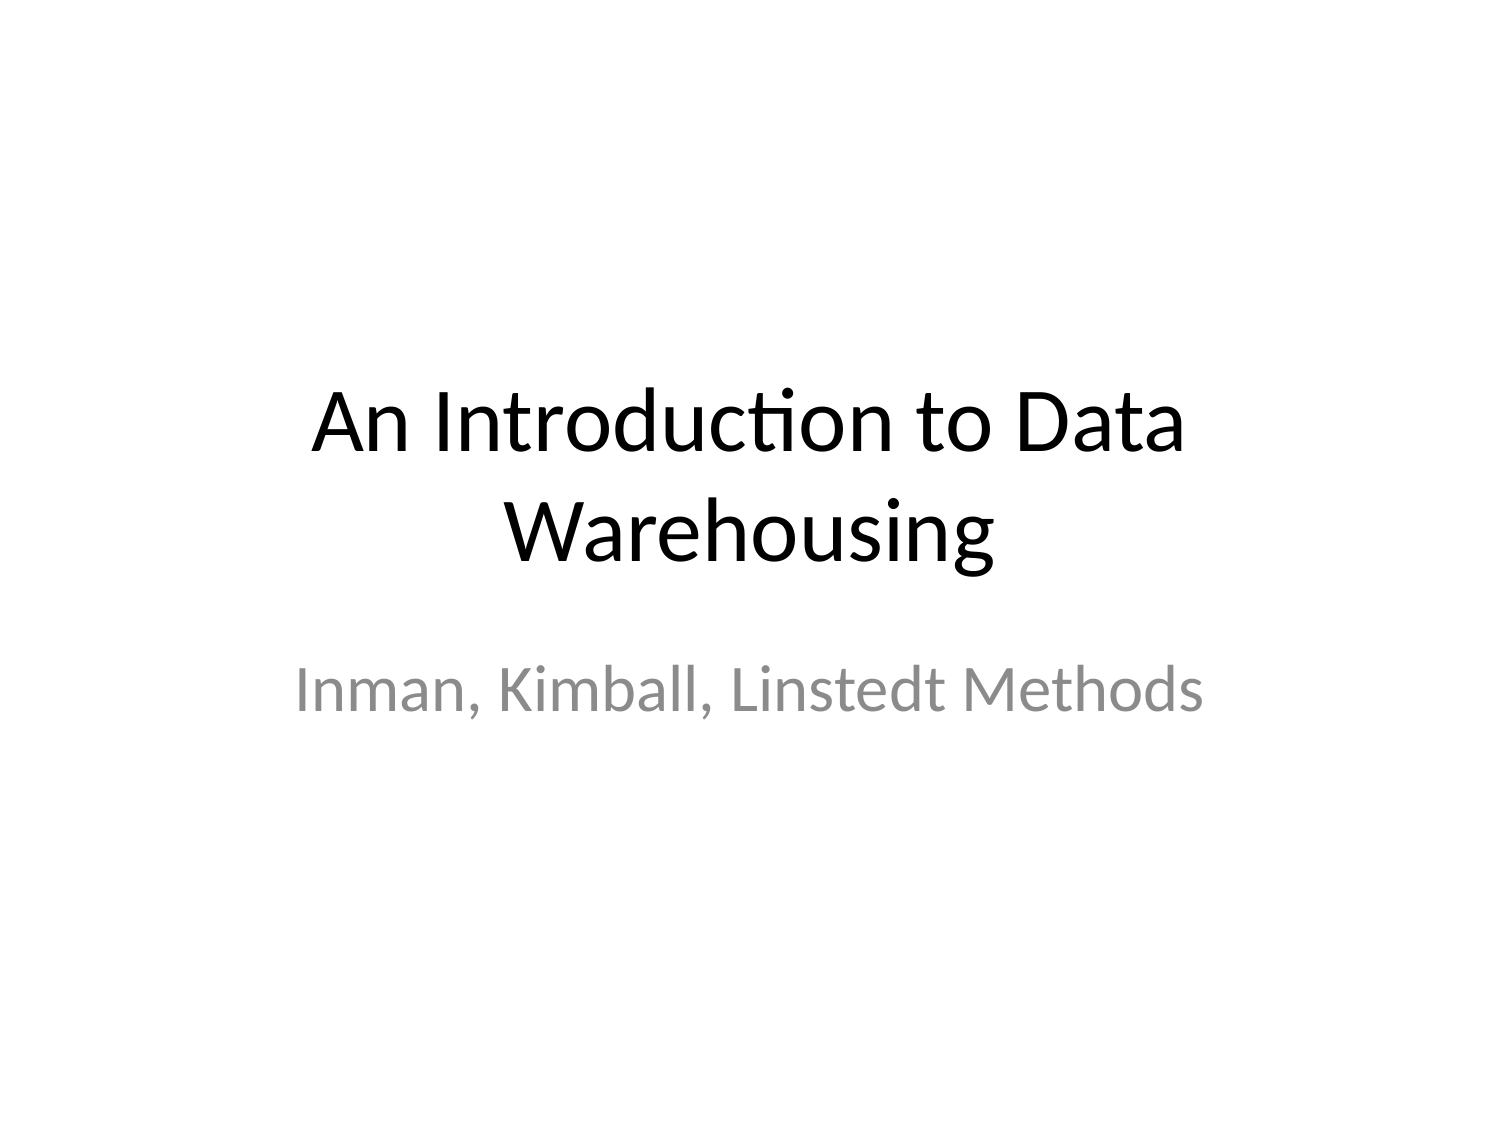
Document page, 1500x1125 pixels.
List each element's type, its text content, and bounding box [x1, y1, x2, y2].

subtitle Inman, Kimball, Linstedt Methods [225, 637, 1275, 925]
title An Introduction to Data Warehousing [112, 349, 1388, 591]
